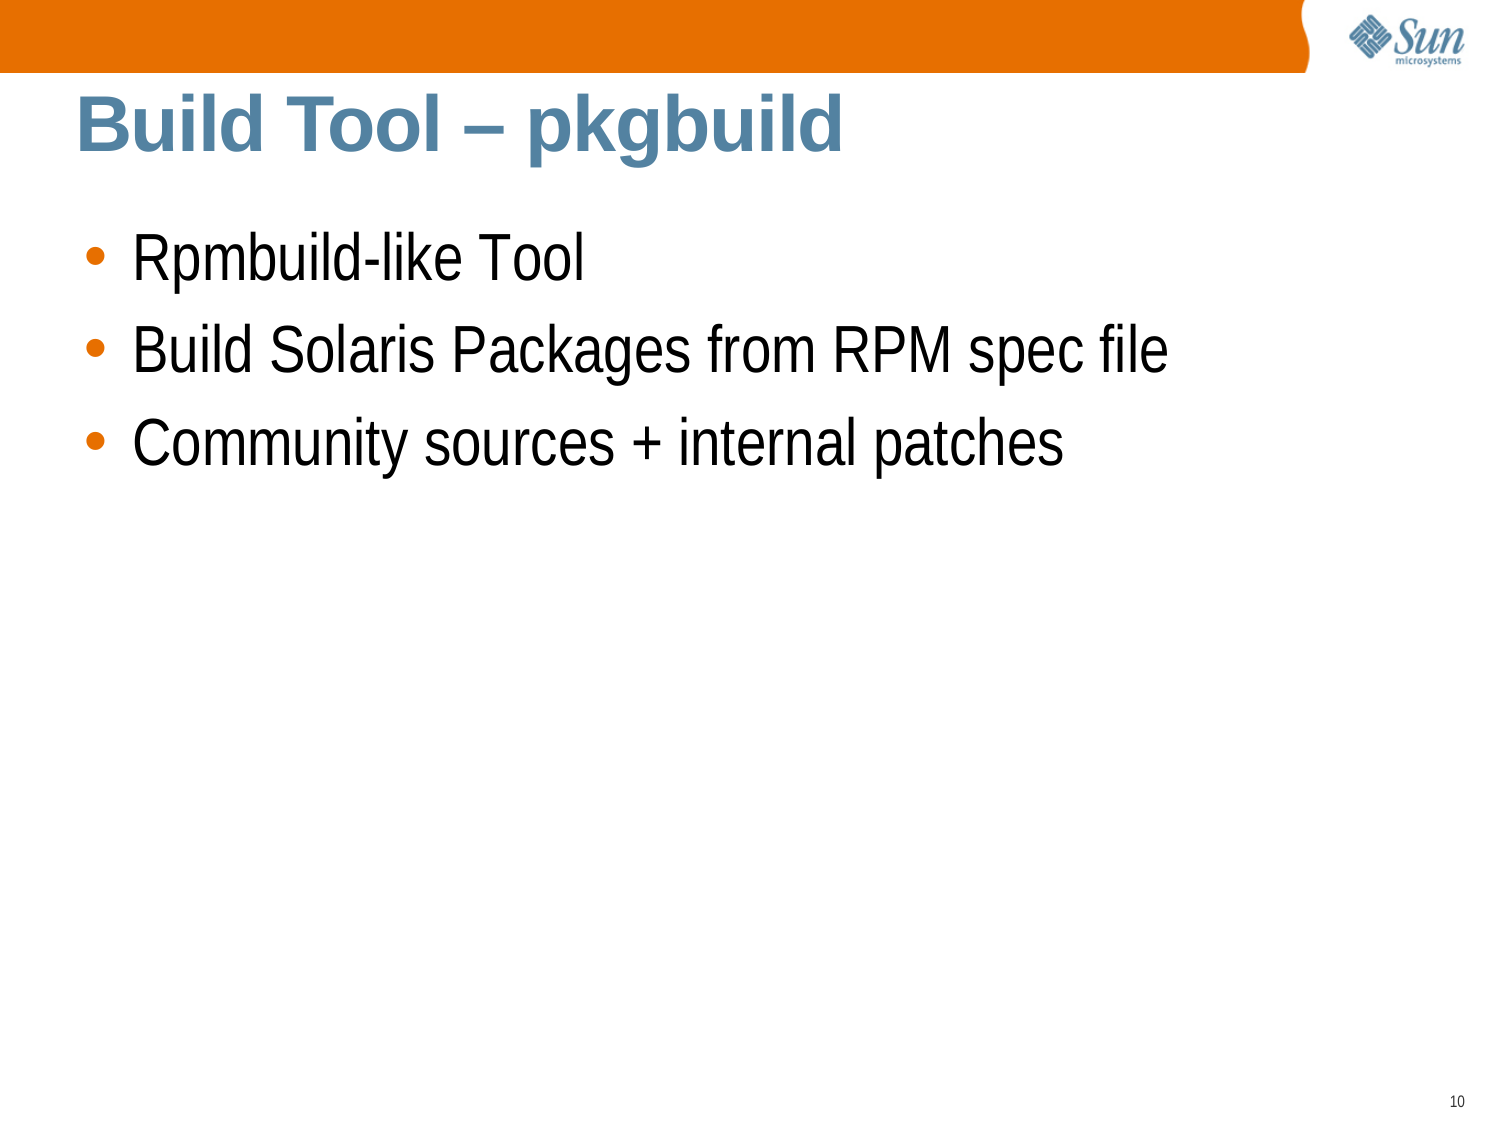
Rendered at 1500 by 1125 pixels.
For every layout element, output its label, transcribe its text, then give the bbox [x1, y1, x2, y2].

title Build Tool – pkgbuild [75, 87, 1437, 192]
picture [0, 0, 1500, 73]
list Rpmbuild-like Tool Build Solaris Packages from RPM spec file Community sources + internal patches [64, 228, 1401, 1045]
